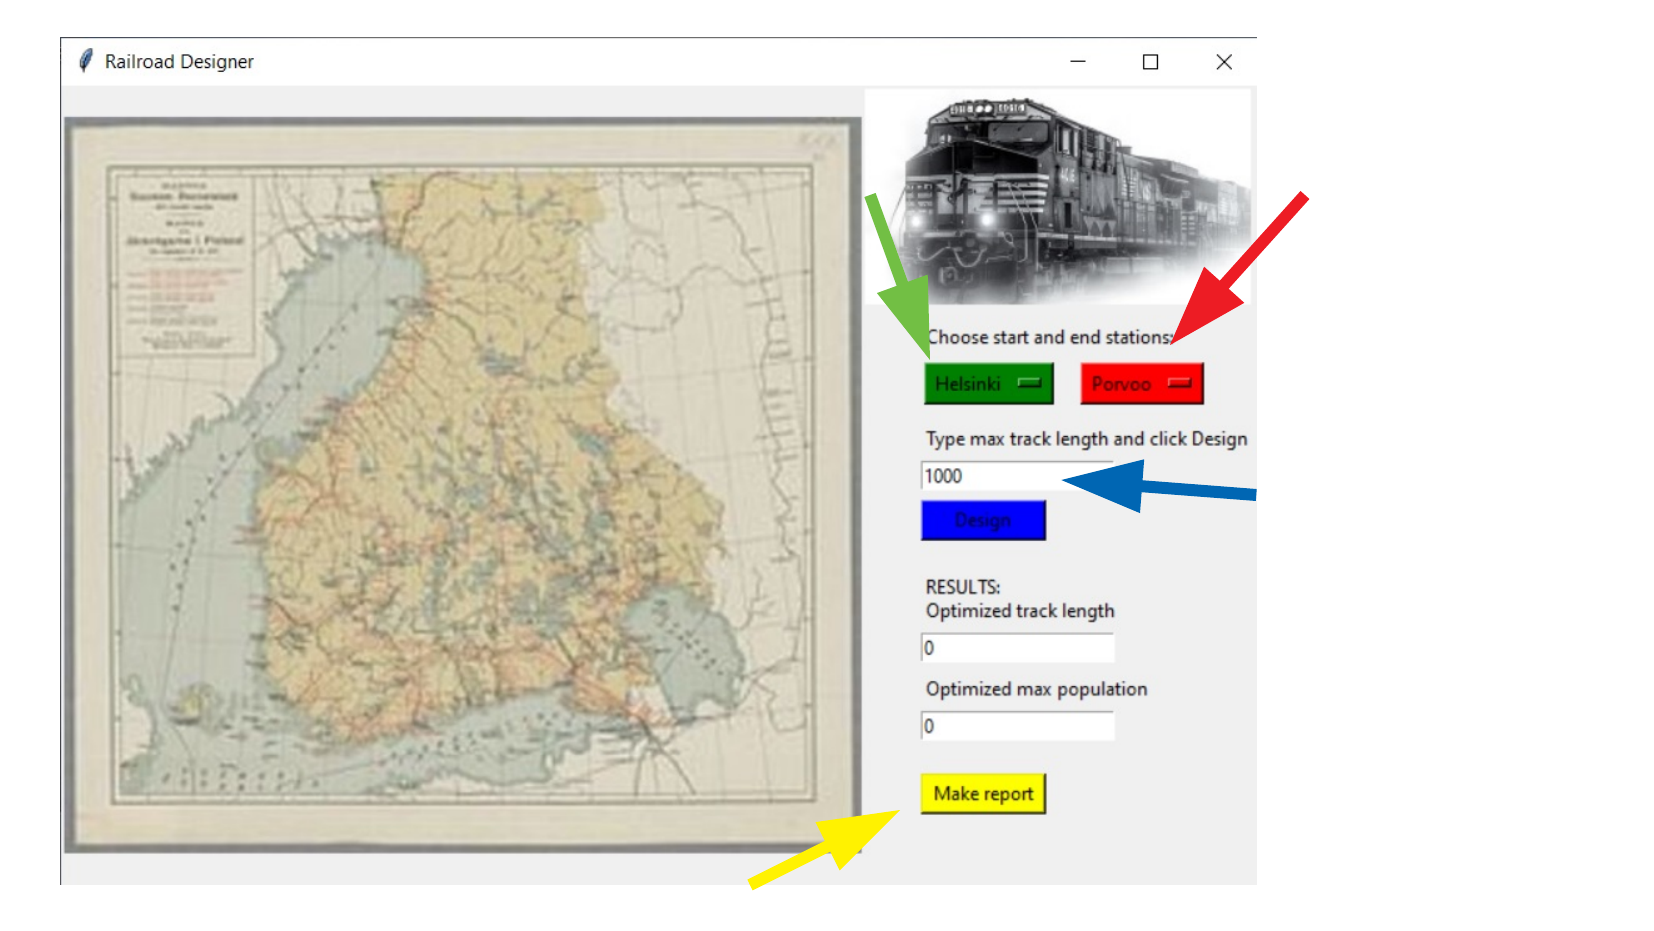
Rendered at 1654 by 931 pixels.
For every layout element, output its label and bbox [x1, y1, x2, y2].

picture [60, 37, 1257, 886]
